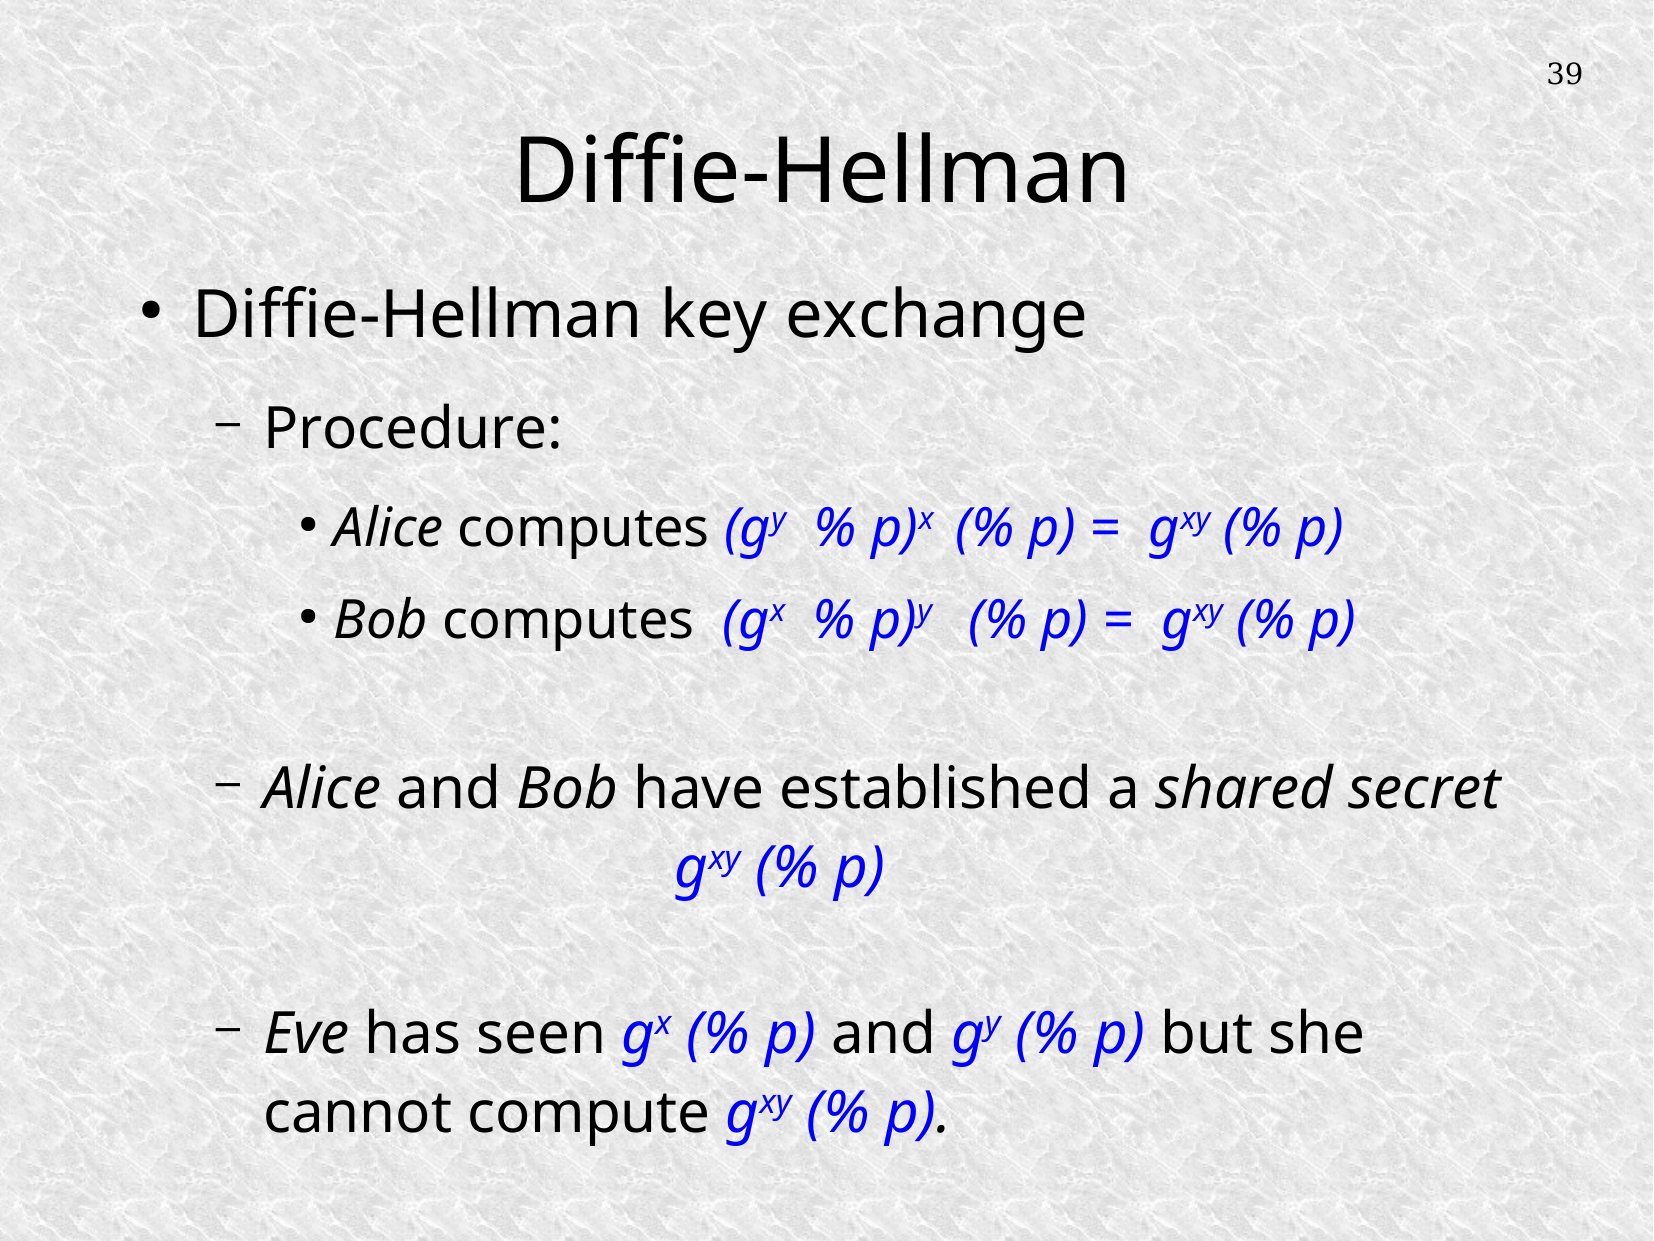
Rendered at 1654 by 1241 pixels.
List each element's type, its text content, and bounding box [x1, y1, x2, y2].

title Diffie-Hellman [116, 63, 1529, 271]
list Diffie-Hellman key exchange Procedure: Alice computes (gy % p)x (% p) = gxy (% p) Bob computes (gx % p)y (% p) = gxy (% p) Alice and Bob have established a shared secret gxy (% p) Eve has seen gx (% p) and gy (% p) but she cannot compute gxy (% p). [121, 265, 1554, 1111]
picture [0, 0, 1654, 1241]
